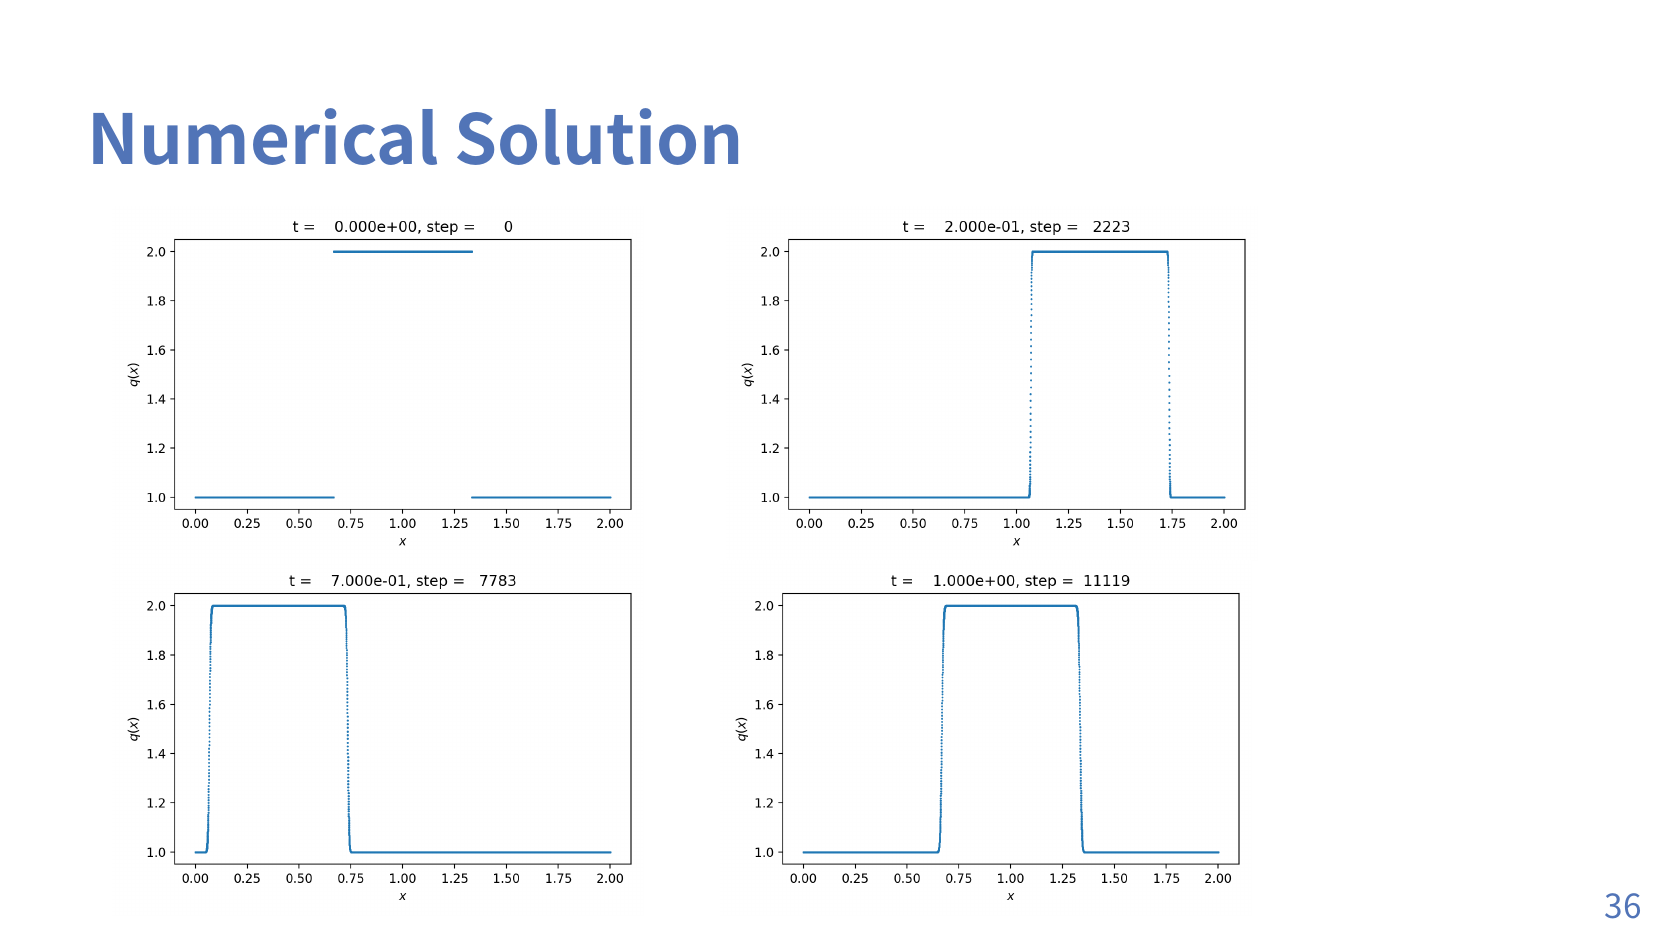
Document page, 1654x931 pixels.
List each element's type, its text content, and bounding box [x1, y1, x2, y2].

title Numerical Solution [87, 93, 1563, 176]
picture [112, 206, 644, 916]
picture [720, 206, 1258, 916]
